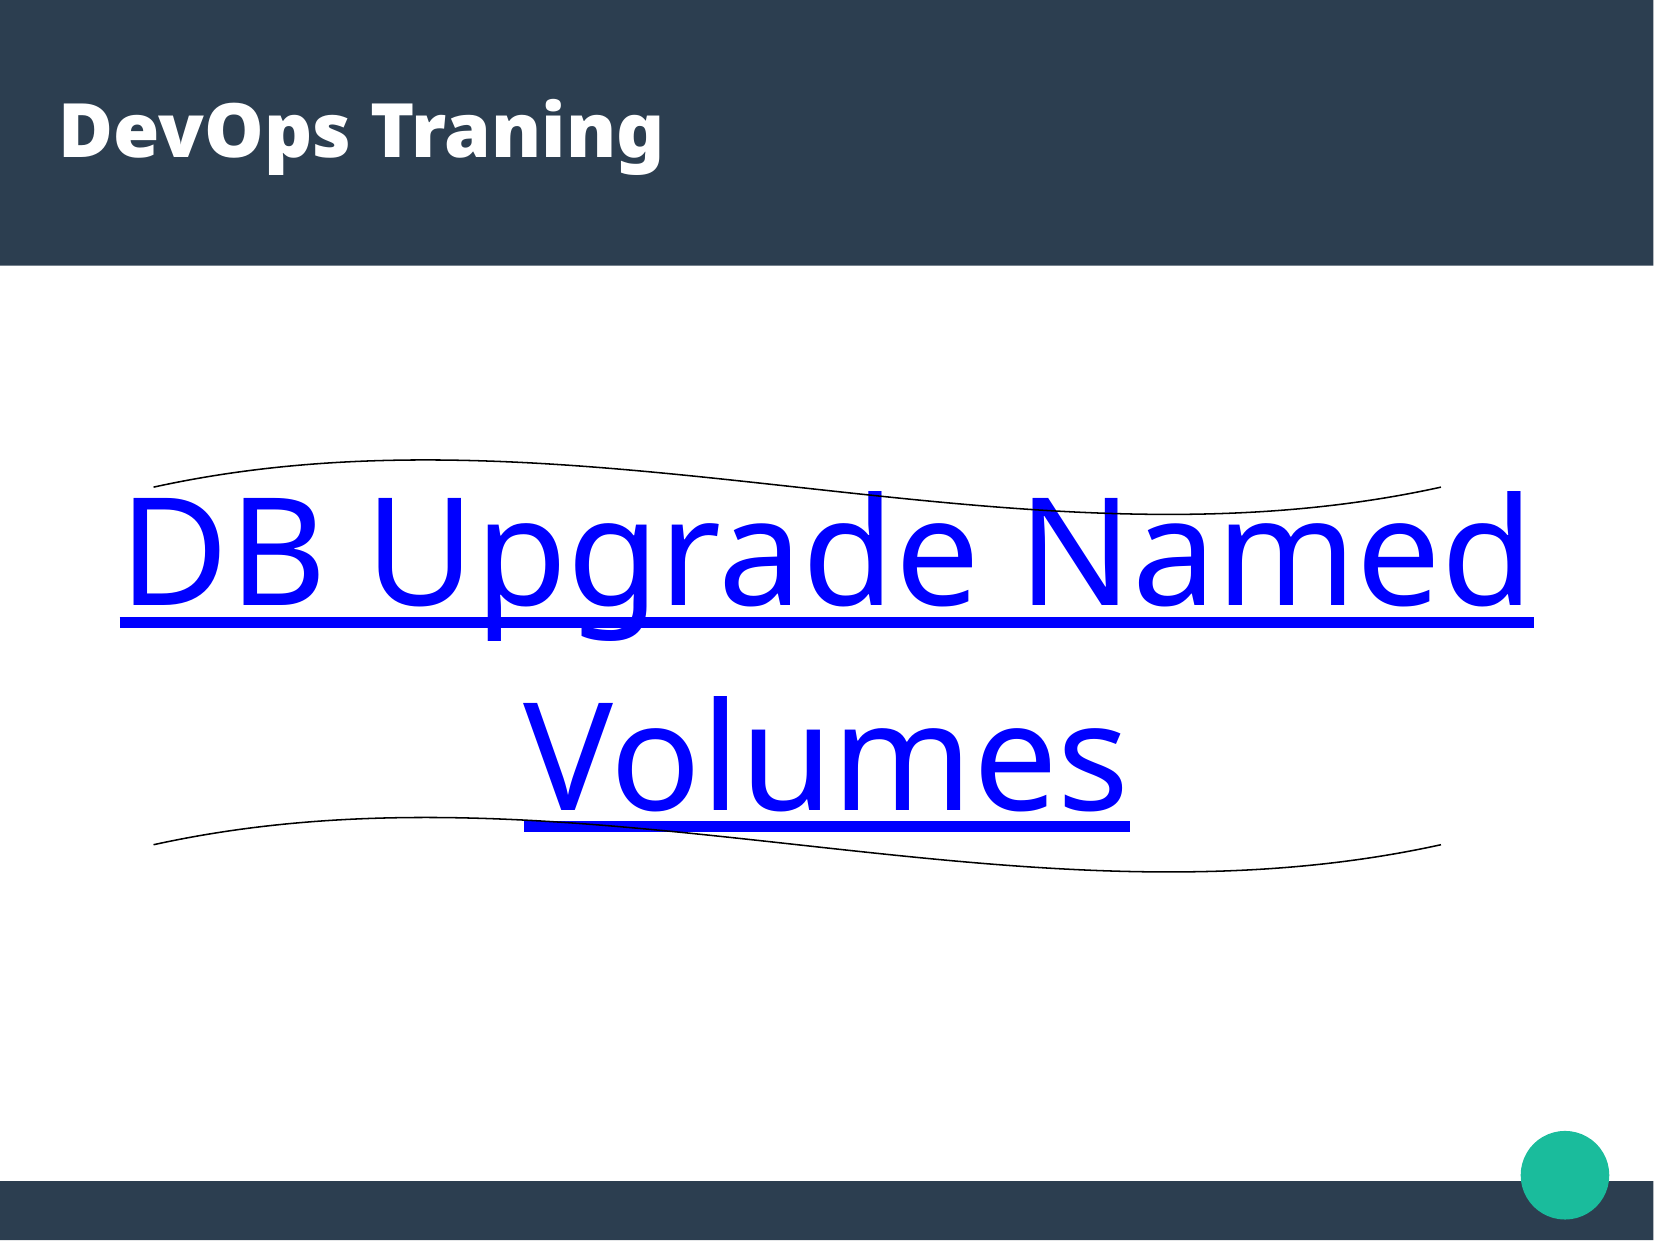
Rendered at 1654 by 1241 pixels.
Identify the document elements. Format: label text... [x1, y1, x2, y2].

title DevOps Traning [59, 49, 1595, 207]
subtitle DB Upgrade Named Volumes [82, 290, 1571, 1010]
